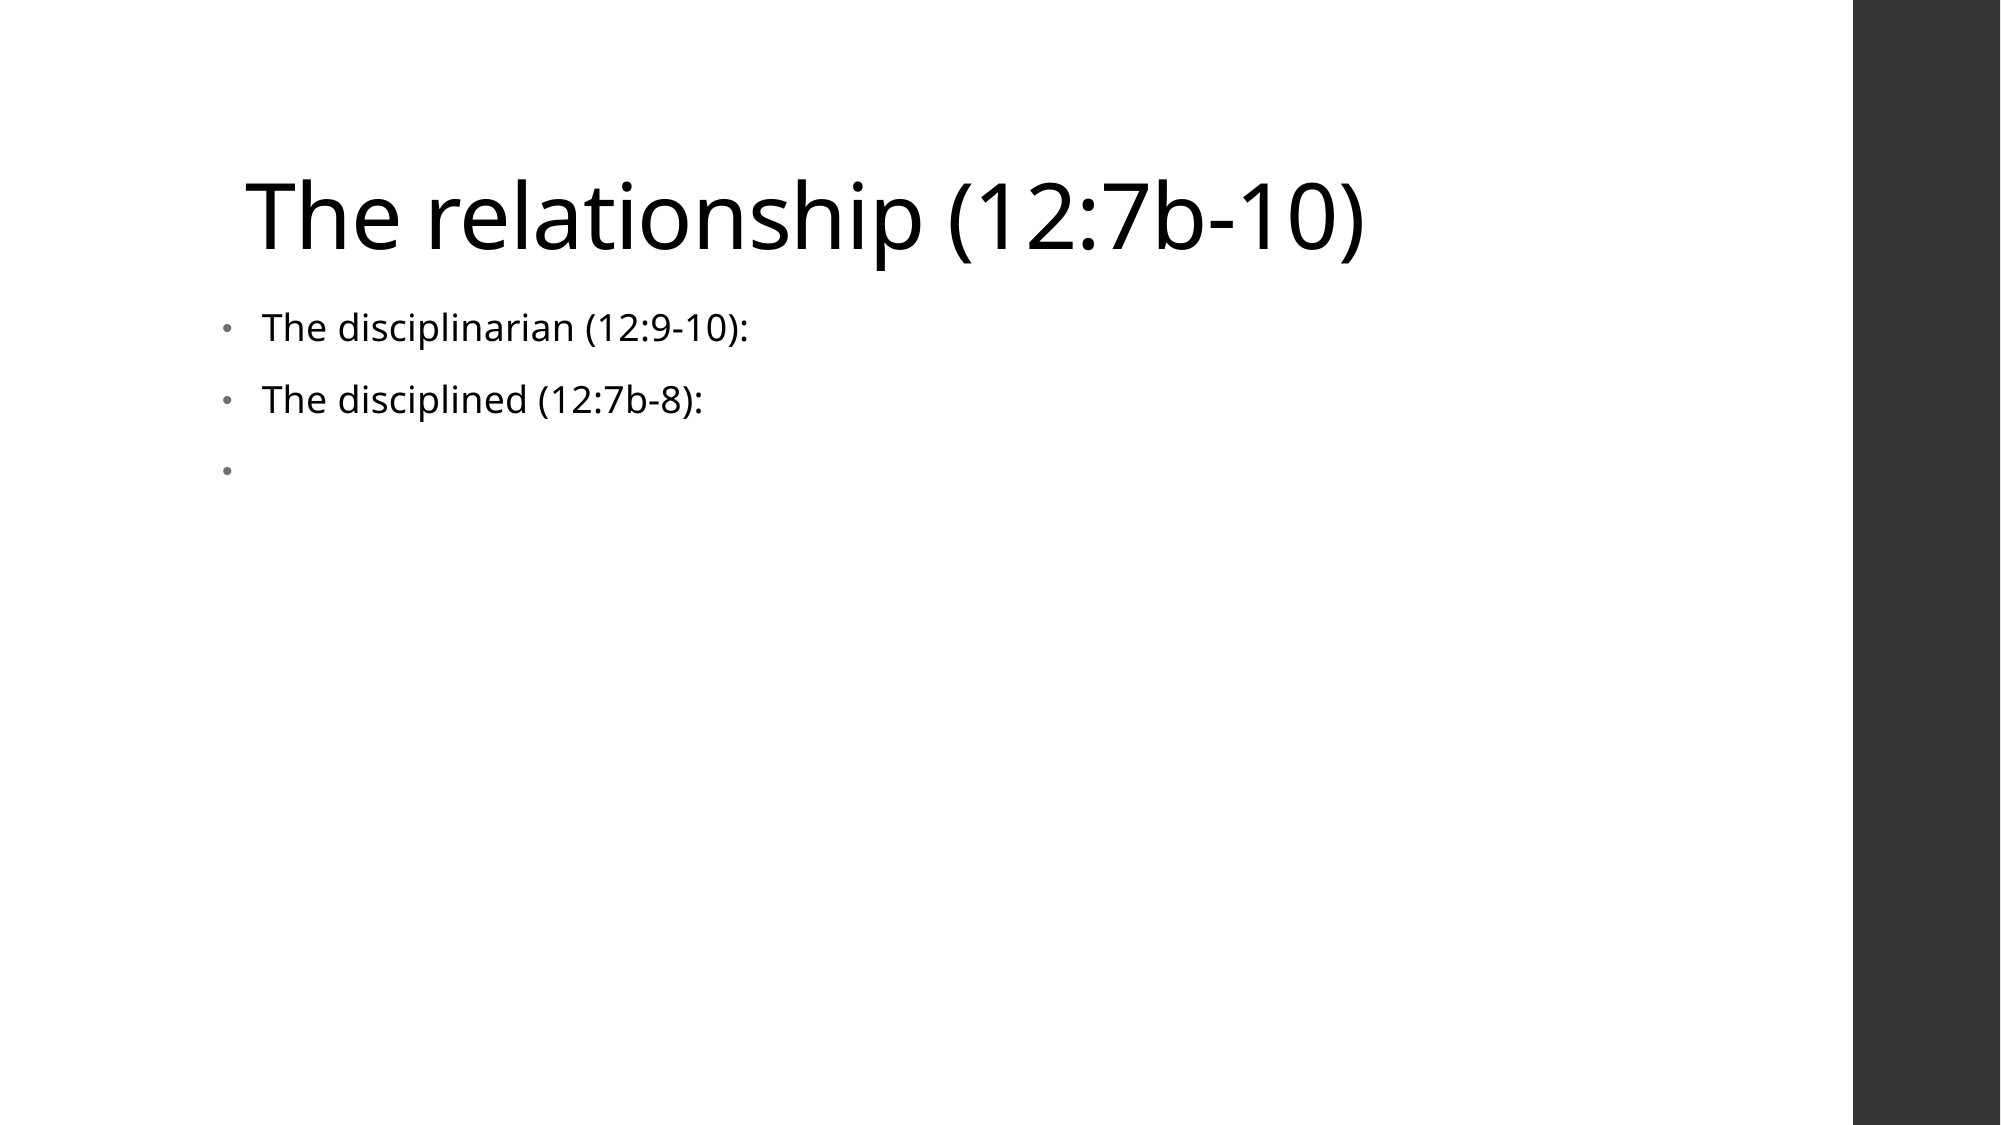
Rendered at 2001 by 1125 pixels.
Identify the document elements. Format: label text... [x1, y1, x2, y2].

list The disciplinarian (12:9-10): The disciplined (12:7b-8): [206, 299, 1617, 1014]
title The relationship (12:7b-10) [206, 60, 1797, 278]
